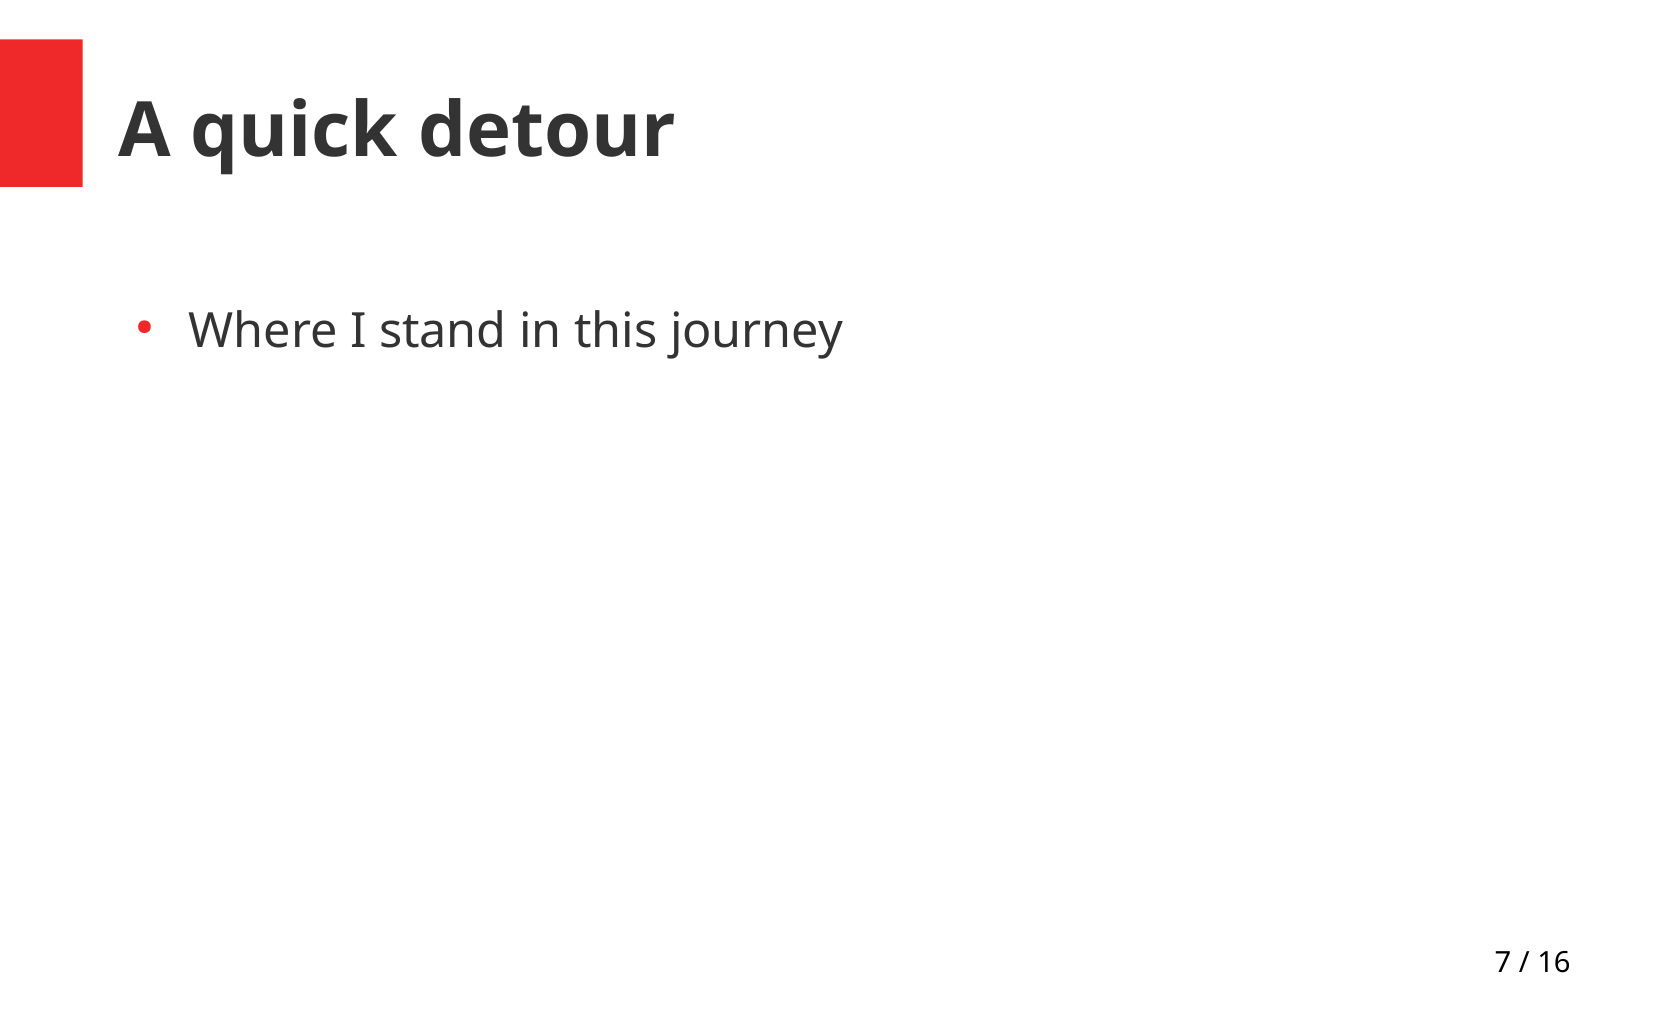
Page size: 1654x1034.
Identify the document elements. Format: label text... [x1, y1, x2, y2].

list Where I stand in this journey [118, 295, 1536, 895]
title A quick detour [118, 41, 1571, 214]
